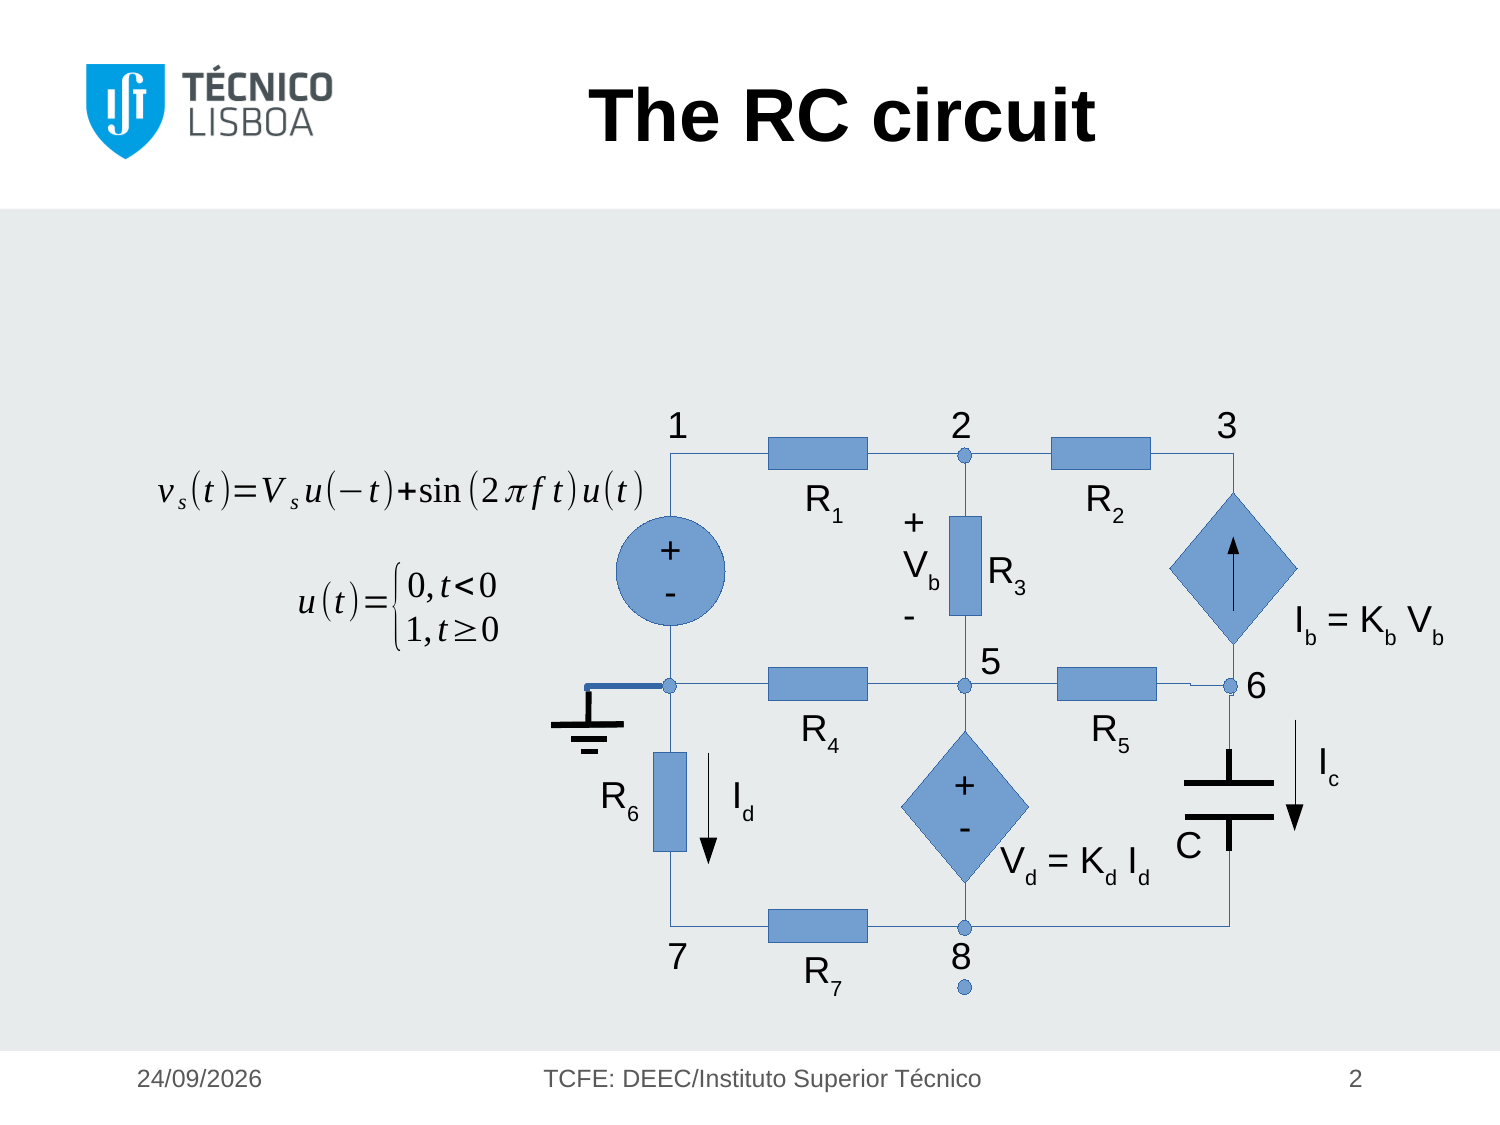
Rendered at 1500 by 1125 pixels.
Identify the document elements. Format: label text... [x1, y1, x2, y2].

text_box 5 [965, 633, 1017, 690]
title The RC circuit [573, 40, 1409, 183]
text_box 7 [652, 928, 703, 986]
text_box [1169, 492, 1298, 644]
text_box R6 [585, 767, 655, 833]
text_box R1 [789, 469, 859, 536]
text_box + - [653, 516, 726, 626]
text_box [957, 920, 972, 928]
text_box R5 [1076, 700, 1145, 767]
text_box R2 [1070, 469, 1140, 536]
text_box [768, 667, 868, 701]
text_box [768, 909, 868, 943]
text_box [662, 678, 677, 694]
text_box Ib = Kb Vb [1279, 591, 1460, 657]
text_box [768, 437, 868, 470]
text_box R3 [972, 541, 1042, 608]
text_box [957, 454, 972, 464]
text_box 6 [1231, 656, 1282, 714]
text_box [1051, 437, 1151, 470]
text_box + Vb - [888, 494, 955, 645]
chart [148, 468, 653, 654]
text_box R4 [785, 700, 855, 767]
text_box [653, 752, 687, 852]
text_box C [1160, 817, 1230, 884]
text_box [957, 986, 972, 995]
text_box [955, 516, 982, 616]
text_box Id [717, 767, 826, 876]
text_box Vd = Kd Id [985, 832, 1176, 898]
text_box Ic [1303, 732, 1431, 799]
picture [0, 0, 1500, 1125]
text_box 2 [936, 396, 987, 454]
text_box [957, 678, 971, 694]
text_box 3 [1201, 396, 1253, 454]
text_box [1223, 678, 1231, 694]
text_box [1057, 667, 1157, 701]
text_box + - [901, 730, 1029, 883]
text_box 1 [652, 396, 703, 454]
text_box 8 [936, 928, 987, 986]
text_box R7 [788, 942, 858, 1009]
